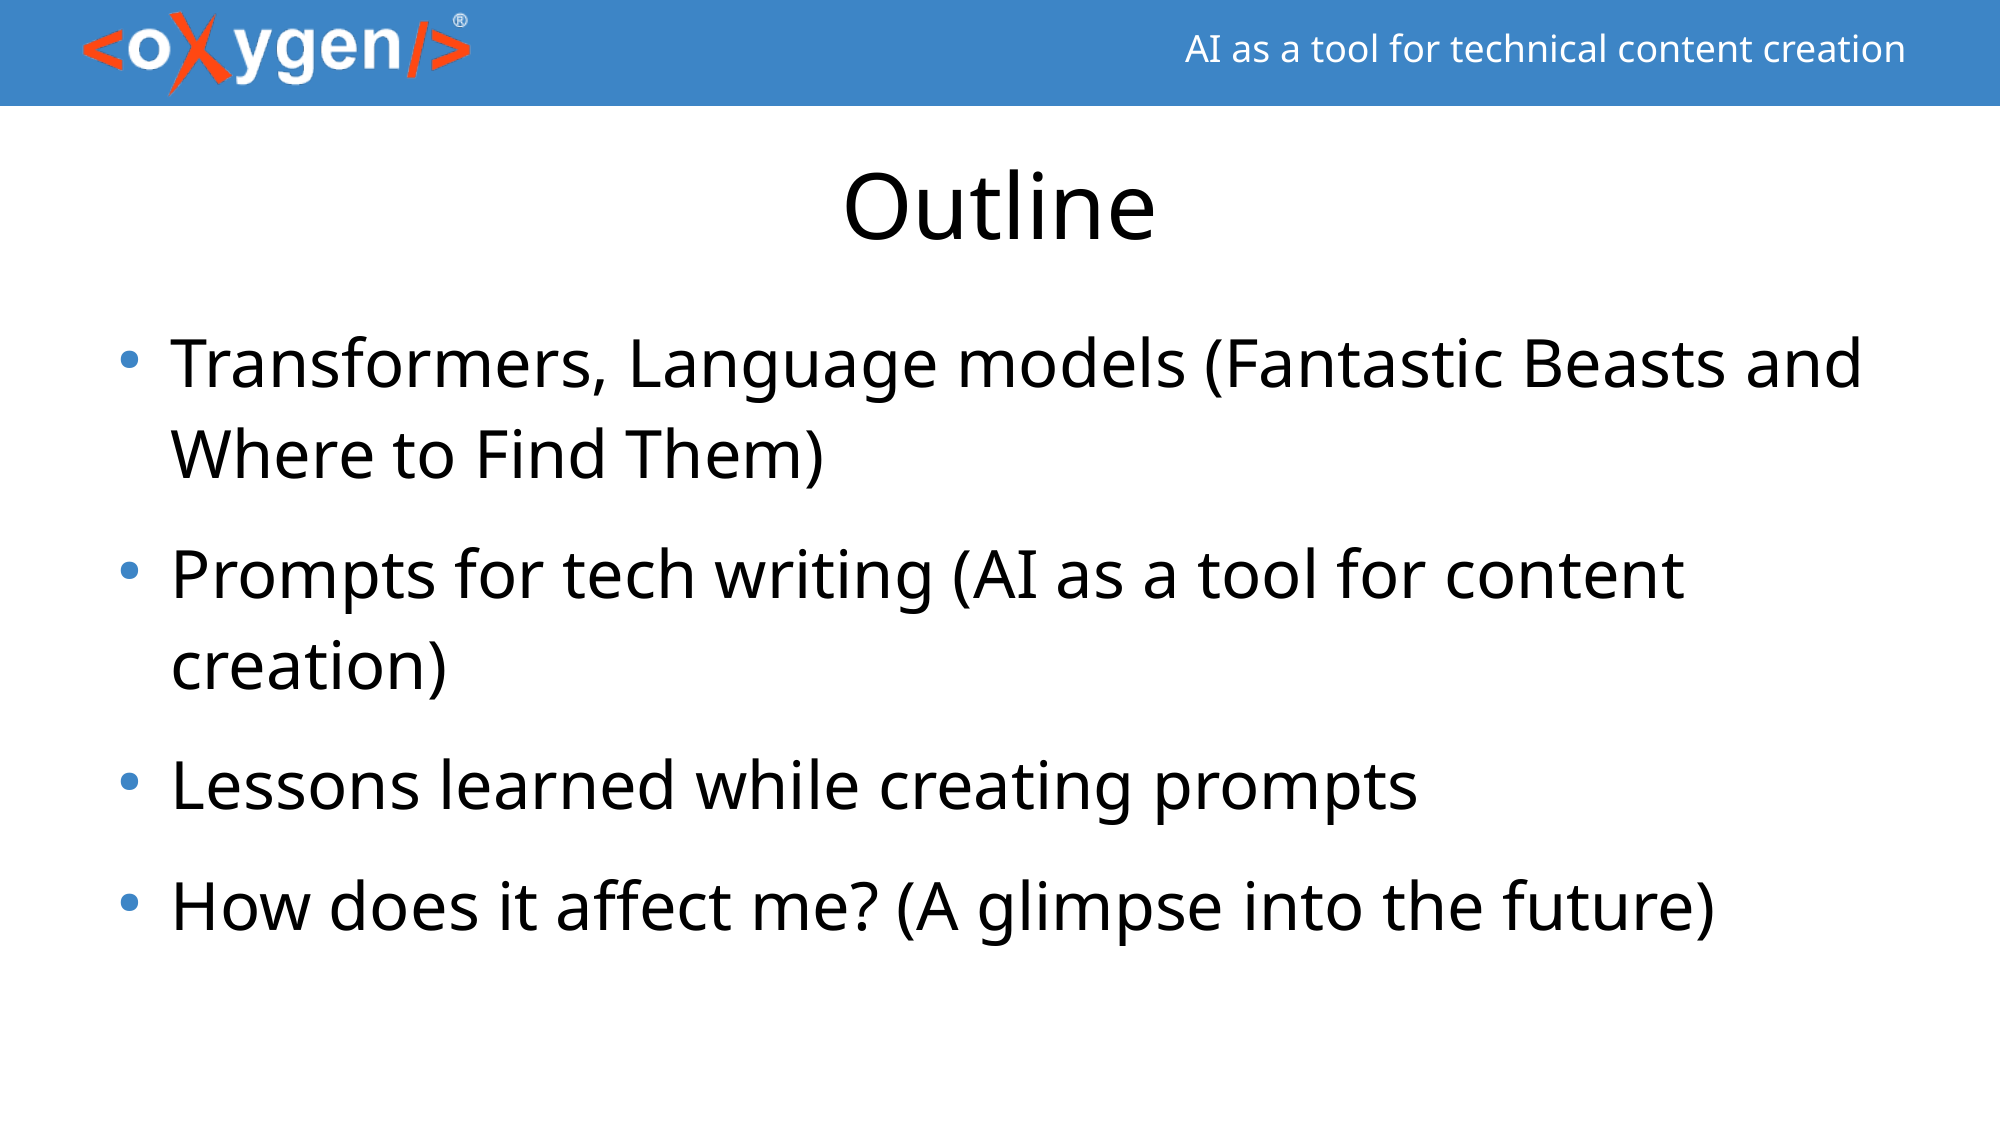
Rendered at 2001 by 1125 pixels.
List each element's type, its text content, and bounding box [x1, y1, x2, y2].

picture [75, 0, 488, 106]
list Transformers, Language models (Fantastic Beasts and Where to Find Them) Prompts for tech writing (AI as a tool for content creation) Lessons learned while creating prompts How does it affect me? (A glimpse into the future) [99, 316, 1900, 1083]
title Outline [99, 109, 1900, 298]
